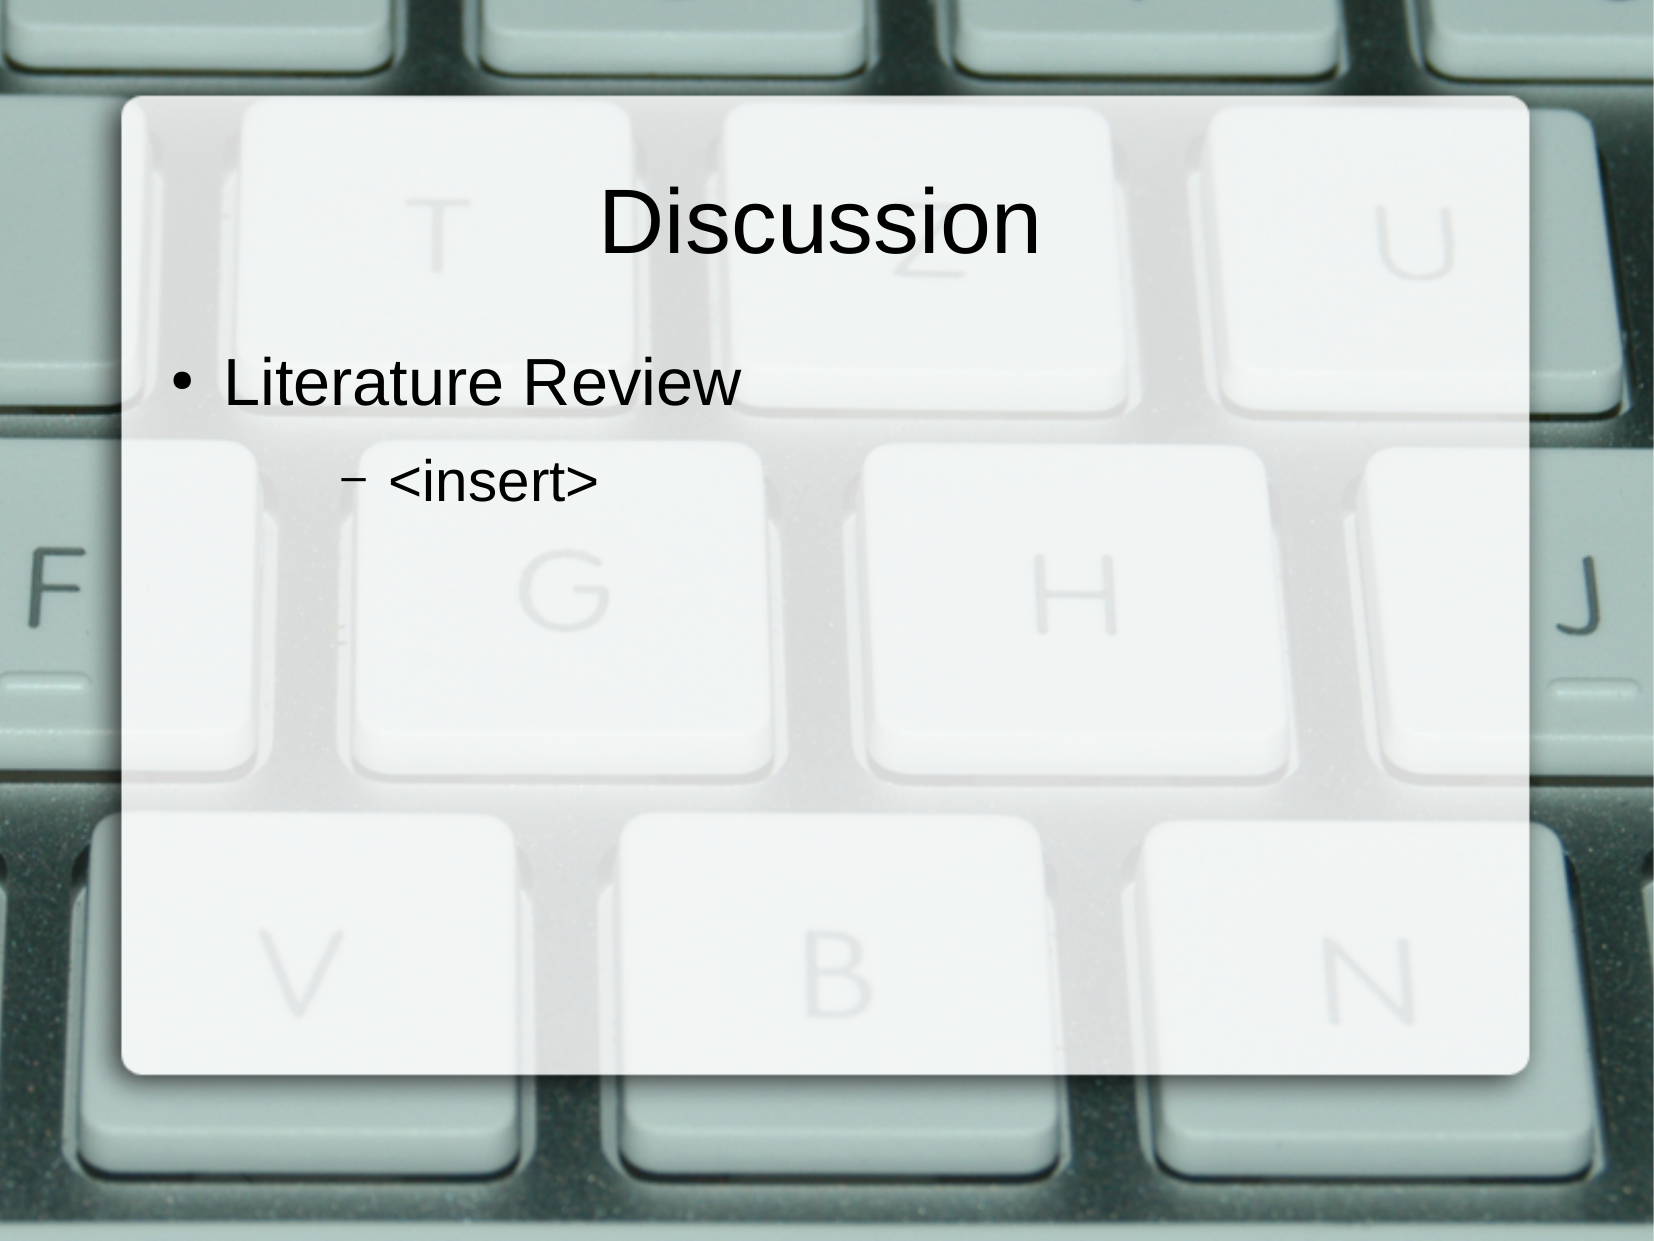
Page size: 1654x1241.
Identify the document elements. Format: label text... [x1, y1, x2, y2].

list Literature Review <insert> [152, 344, 1534, 1127]
title Discussion [135, 117, 1506, 325]
picture [0, 0, 1654, 1241]
